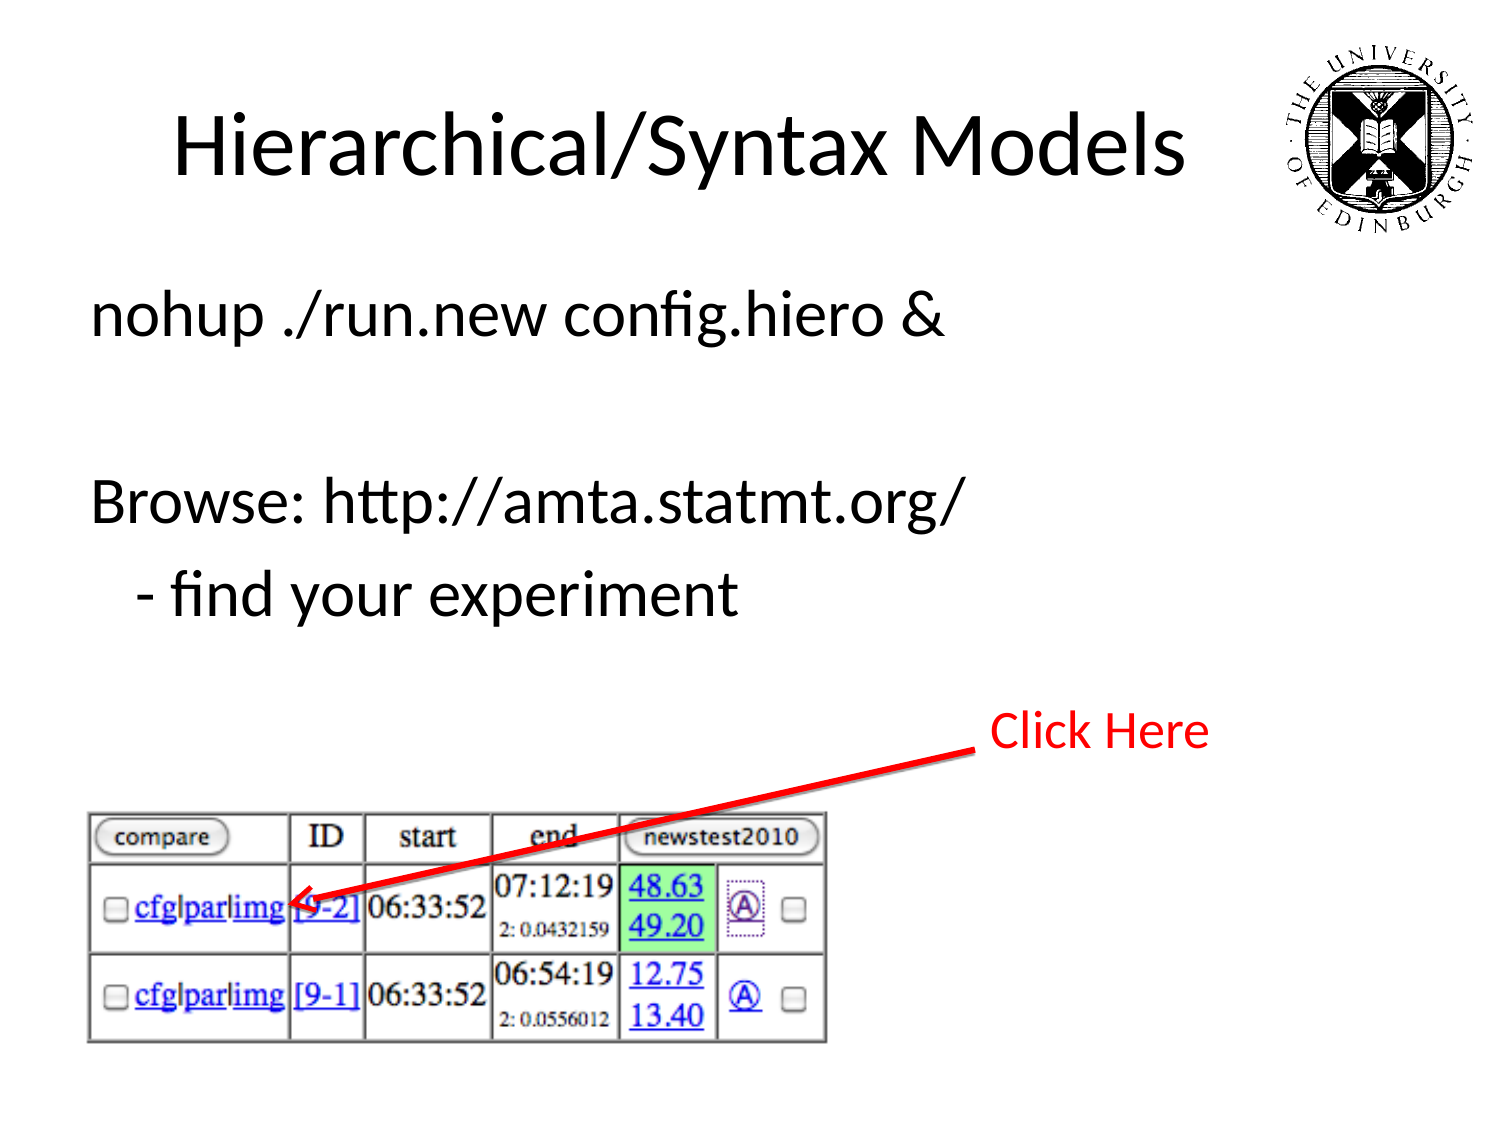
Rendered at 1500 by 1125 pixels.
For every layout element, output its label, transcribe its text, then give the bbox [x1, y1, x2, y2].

picture [75, 789, 884, 1075]
title Hierarchical/Syntax Models [75, 45, 1286, 233]
list nohup ./run.new config.hiero & Browse: http://amta.statmt.org/ - find your experiment [75, 262, 1425, 1005]
text_box Click Here [976, 687, 1226, 768]
picture [1286, 45, 1473, 233]
